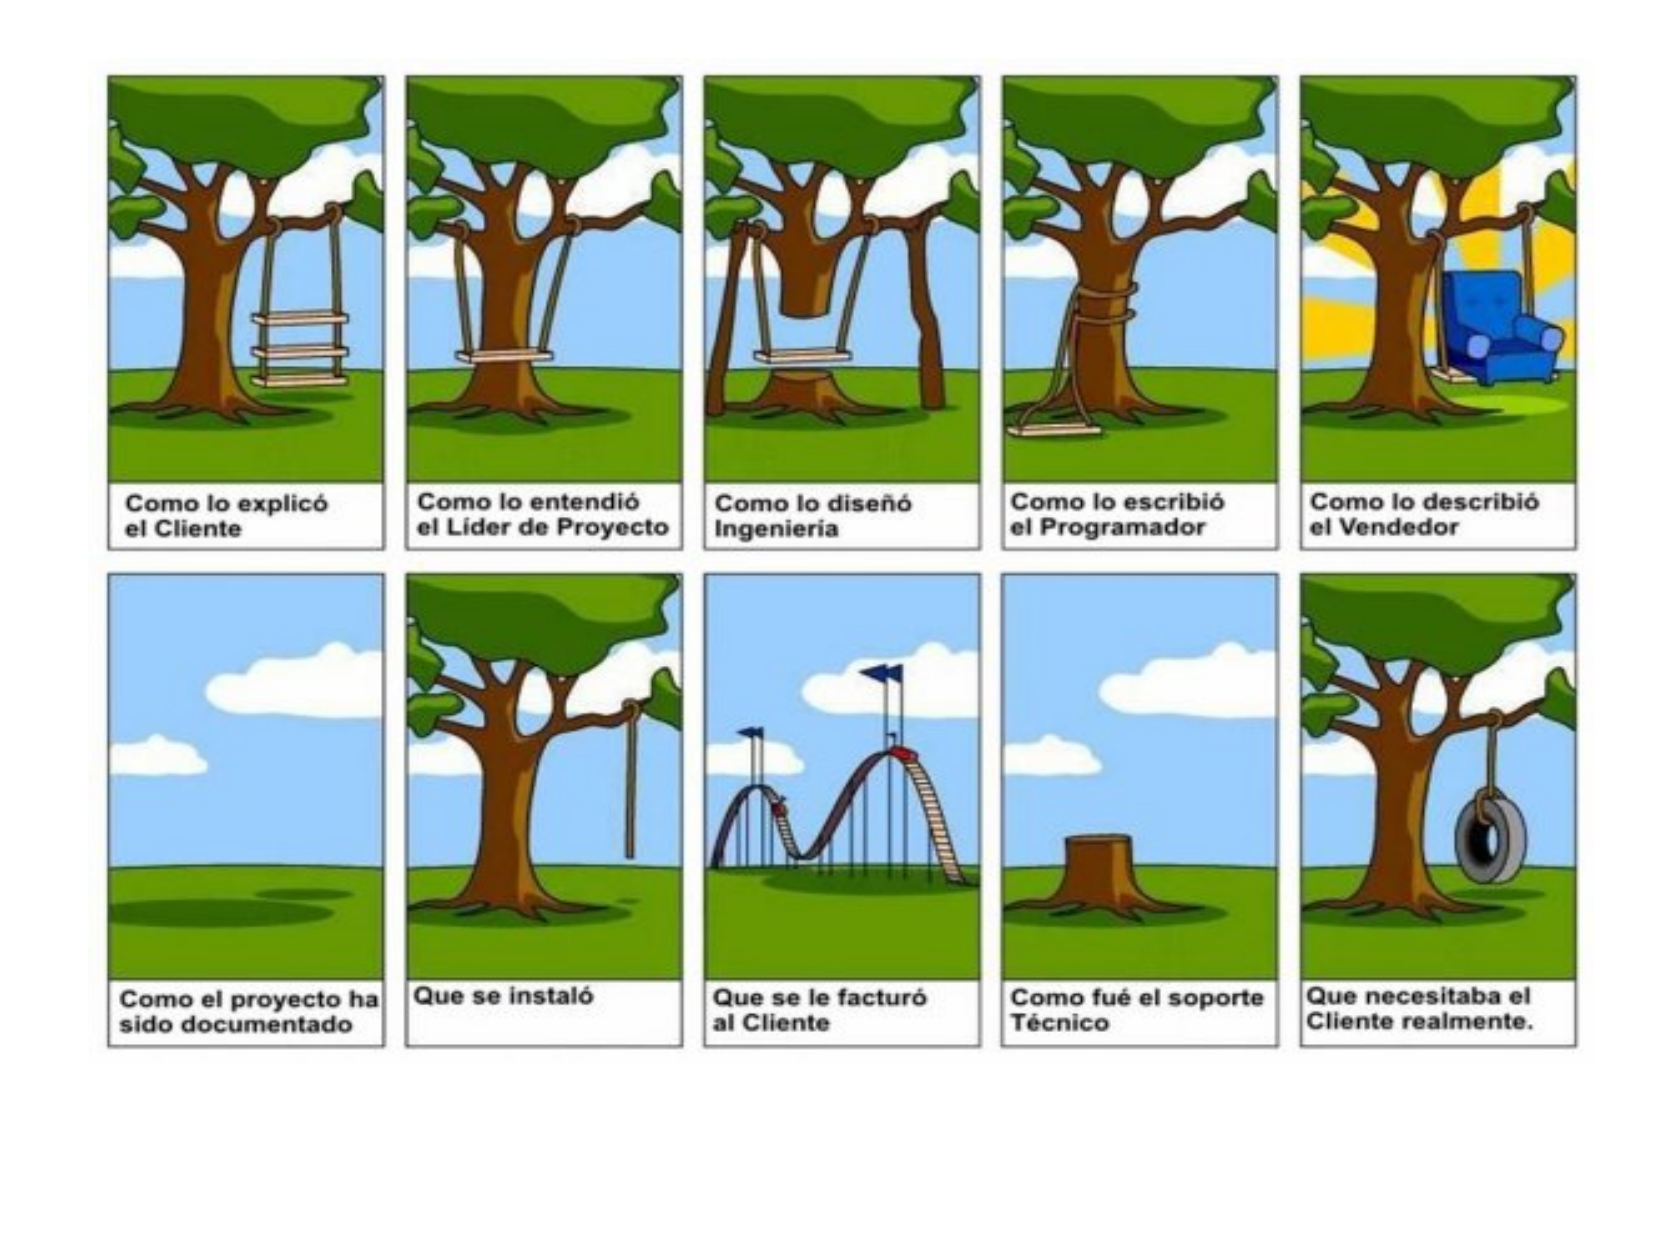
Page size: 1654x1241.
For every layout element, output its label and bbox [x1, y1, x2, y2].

picture [88, 58, 1595, 1063]
